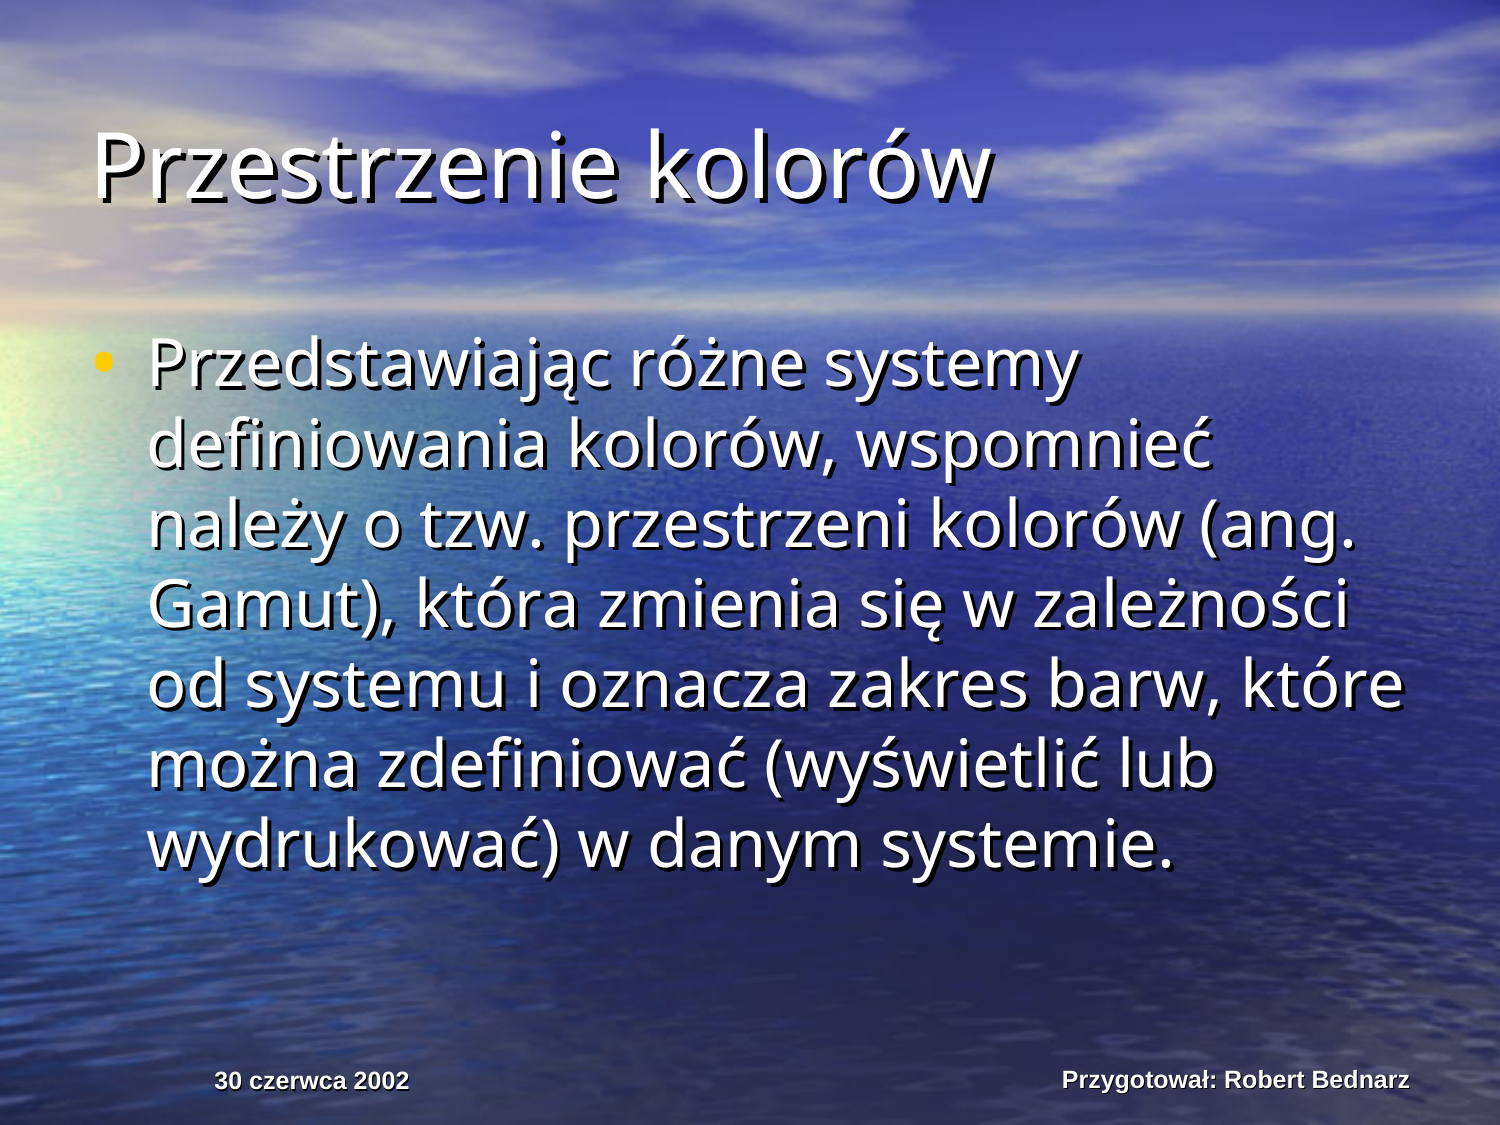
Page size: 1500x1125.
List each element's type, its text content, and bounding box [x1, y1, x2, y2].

picture [0, 0, 1500, 1125]
list Przedstawiając różne systemy definiowania kolorów, wspomnieć należy o tzw. przestrzeni kolorów (ang. Gamut), która zmienia się w zależności od systemu i oznacza zakres barw, które można zdefiniować (wyświetlić lub wydrukować) w danym systemie. [75, 312, 1426, 1024]
title Przestrzenie kolorów [75, 47, 1426, 276]
